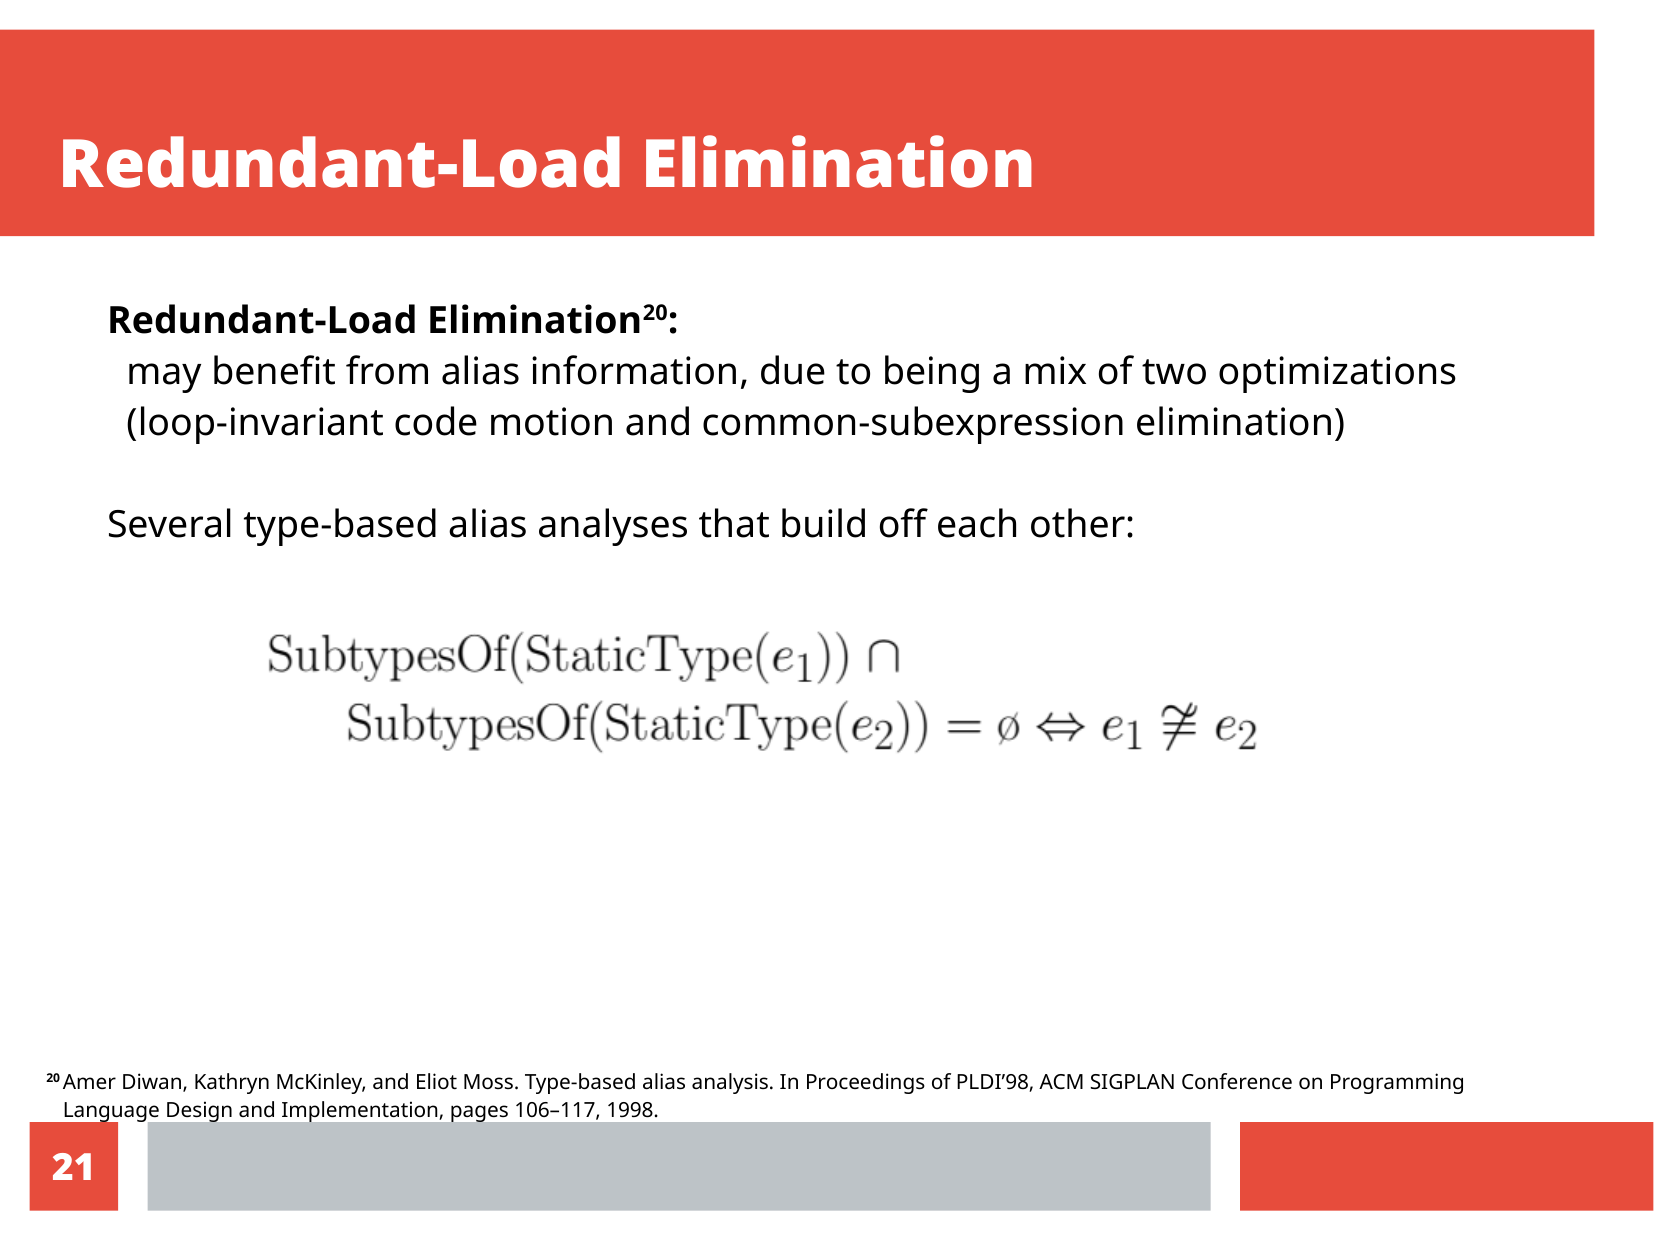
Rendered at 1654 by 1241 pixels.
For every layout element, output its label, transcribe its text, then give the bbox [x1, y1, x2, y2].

text_box Redundant-Load Elimination20: may benefit from alias information, due to being a mix of two optimizations (loop-invariant code motion and common-subexpression elimination) Several type-based alias analyses that build off each other: [92, 285, 1572, 1041]
text_box 20 Amer Diwan, Kathryn McKinley, and Eliot Moss. Type-based alias analysis. In Proceedings of PLDI’98, ACM SIGPLAN Conference on Programming Language Design and Implementation, pages 106–117, 1998. [31, 1060, 1612, 1124]
picture [260, 621, 1268, 765]
title Redundant-Load Elimination [59, 59, 1595, 207]
